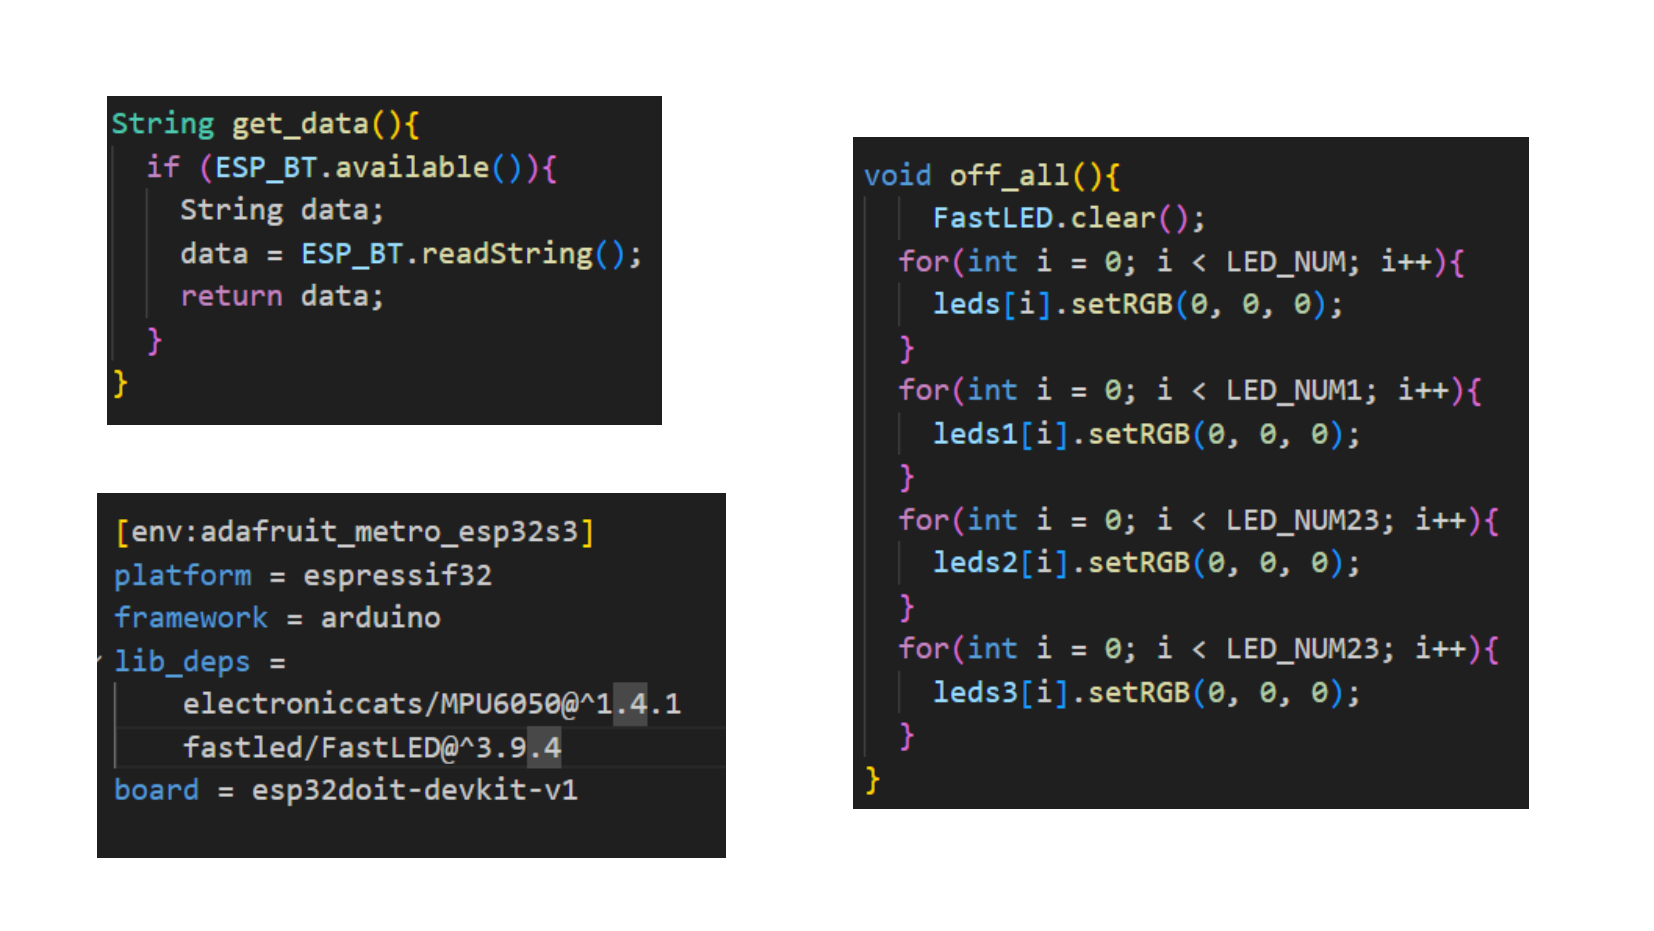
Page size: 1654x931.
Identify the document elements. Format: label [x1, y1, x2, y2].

picture [107, 96, 662, 425]
picture [853, 137, 1529, 809]
picture [97, 493, 726, 859]
